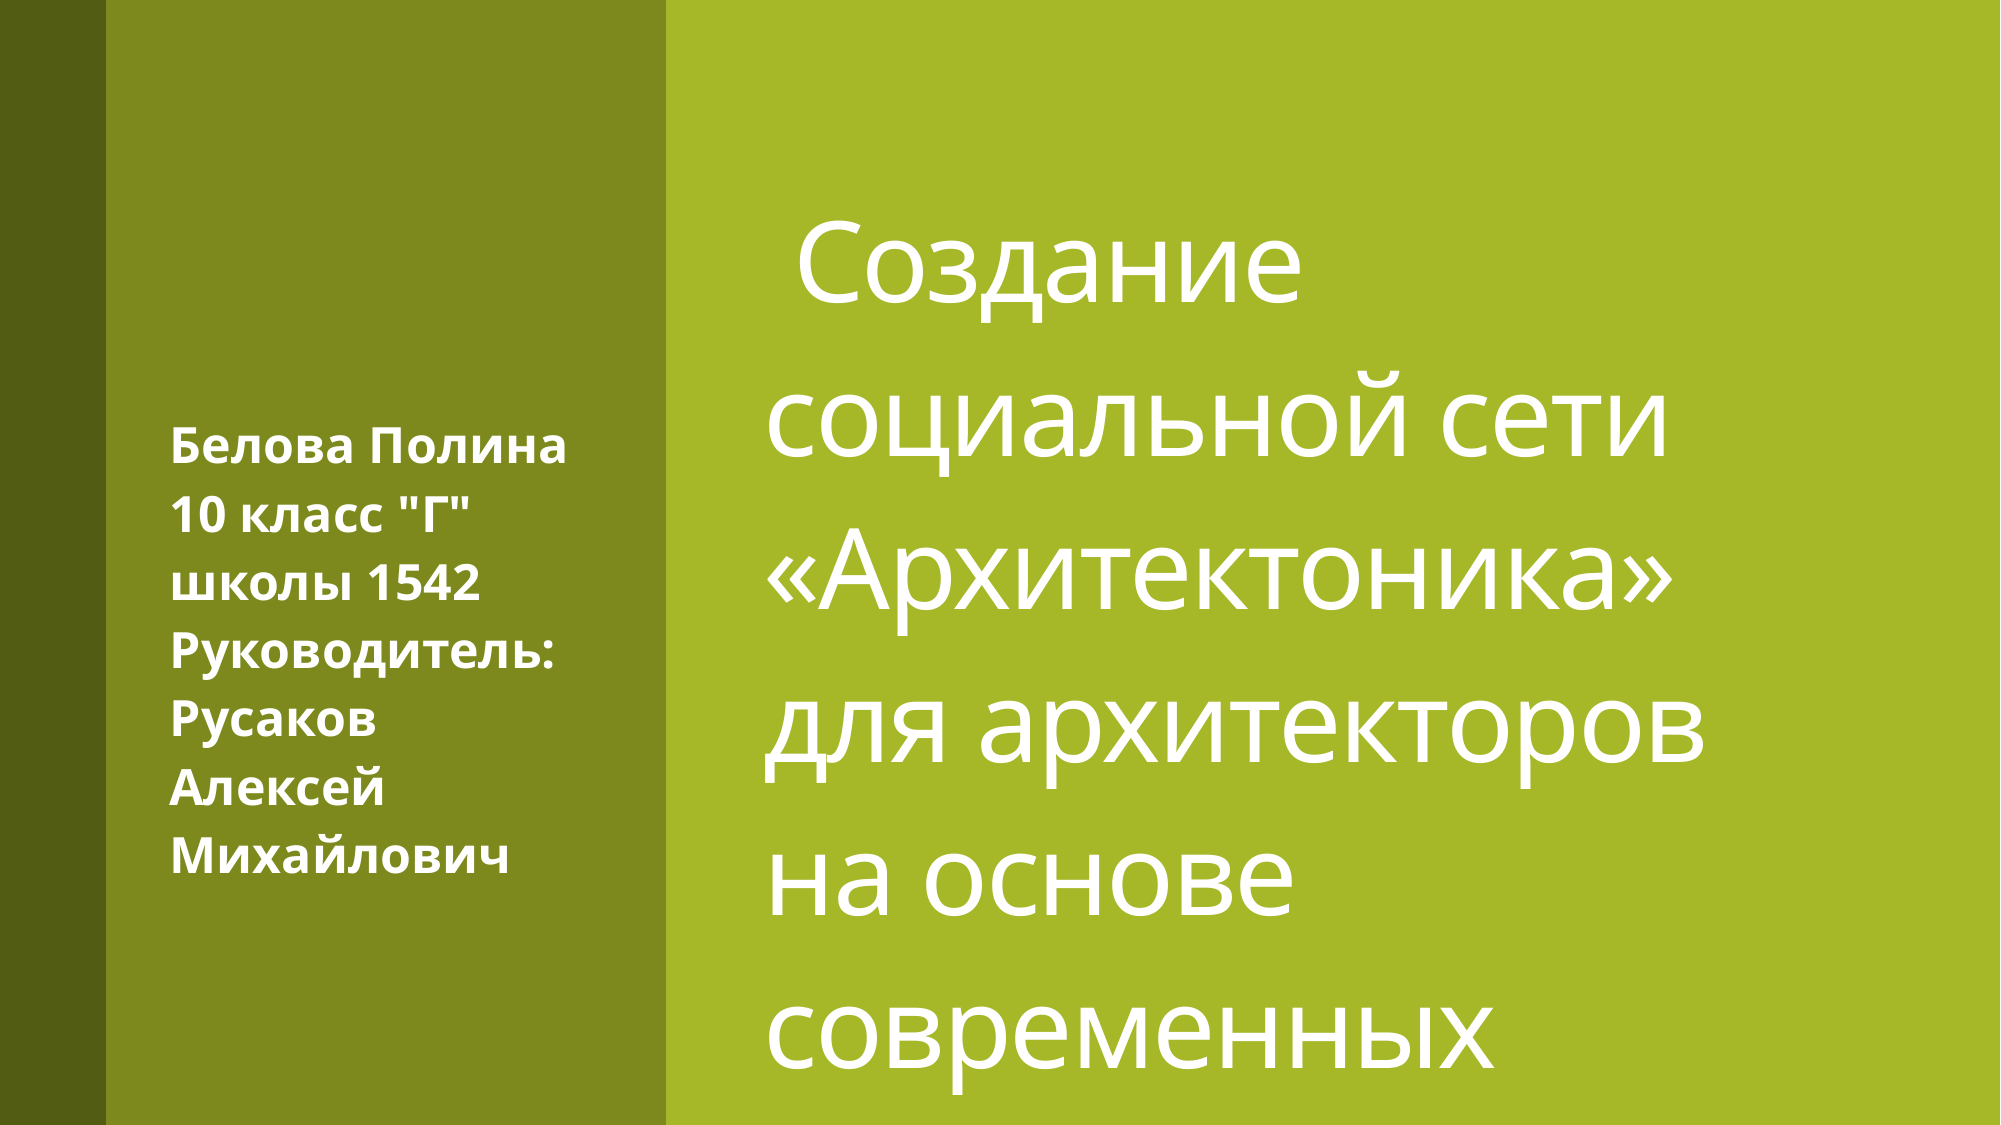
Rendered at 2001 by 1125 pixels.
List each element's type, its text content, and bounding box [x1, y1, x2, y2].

text_box [0, 0, 2000, 1125]
text_box Белова Полина 10 класс "Г" школы 1542 Руководитель: Русаков Алексей Михайлович [154, 402, 605, 782]
text_box Создание социальной сети «Архитектоника» для архитекторов на основе современных технологий [749, 175, 1808, 924]
